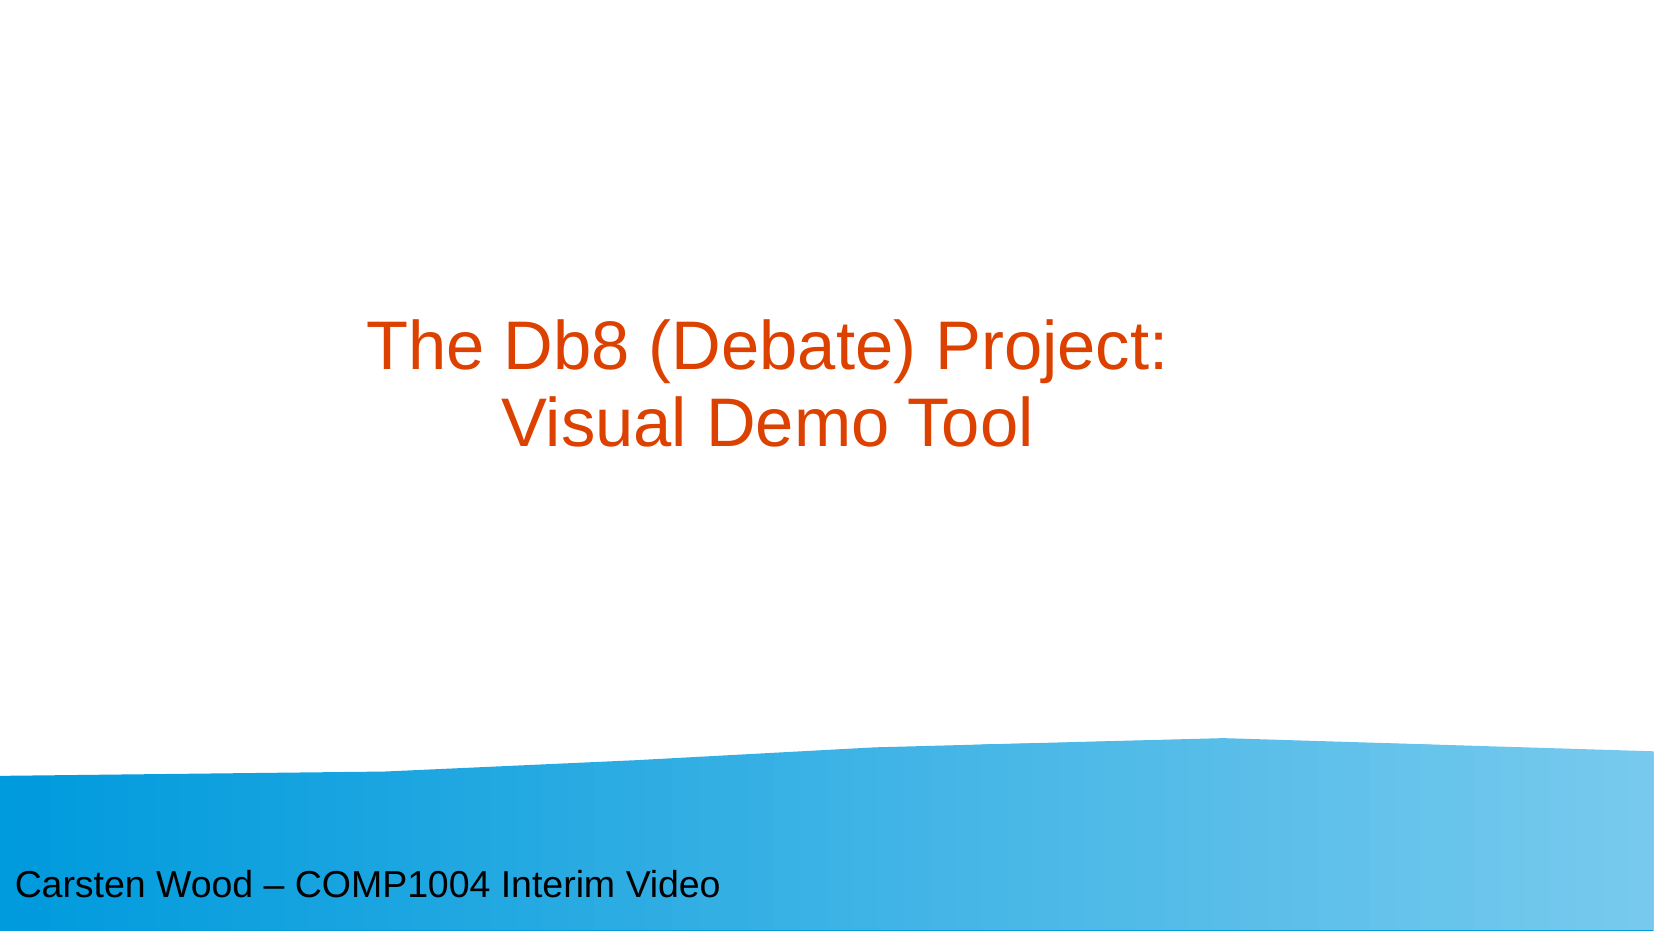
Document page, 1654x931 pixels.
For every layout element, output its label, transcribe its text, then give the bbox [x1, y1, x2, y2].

text_box Carsten Wood – COMP1004 Interim Video [0, 856, 975, 931]
title The Db8 (Debate) Project: Visual Demo Tool [29, 295, 1506, 473]
